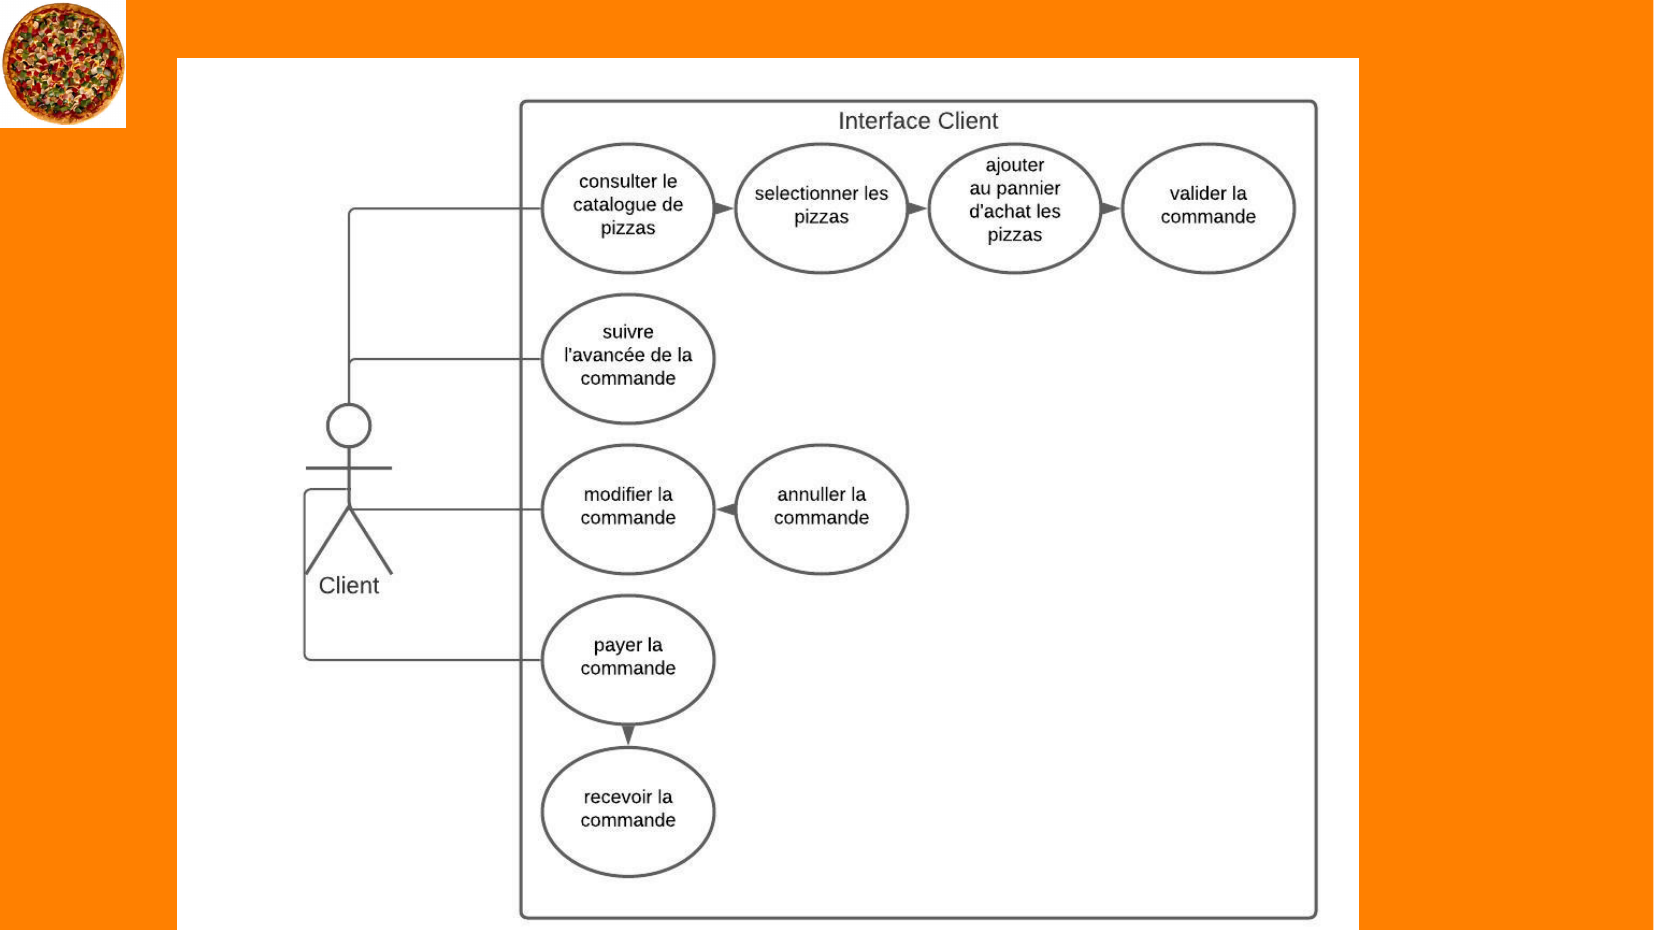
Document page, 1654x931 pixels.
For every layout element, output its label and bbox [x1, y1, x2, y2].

picture [177, 58, 1359, 931]
picture [0, 0, 126, 128]
